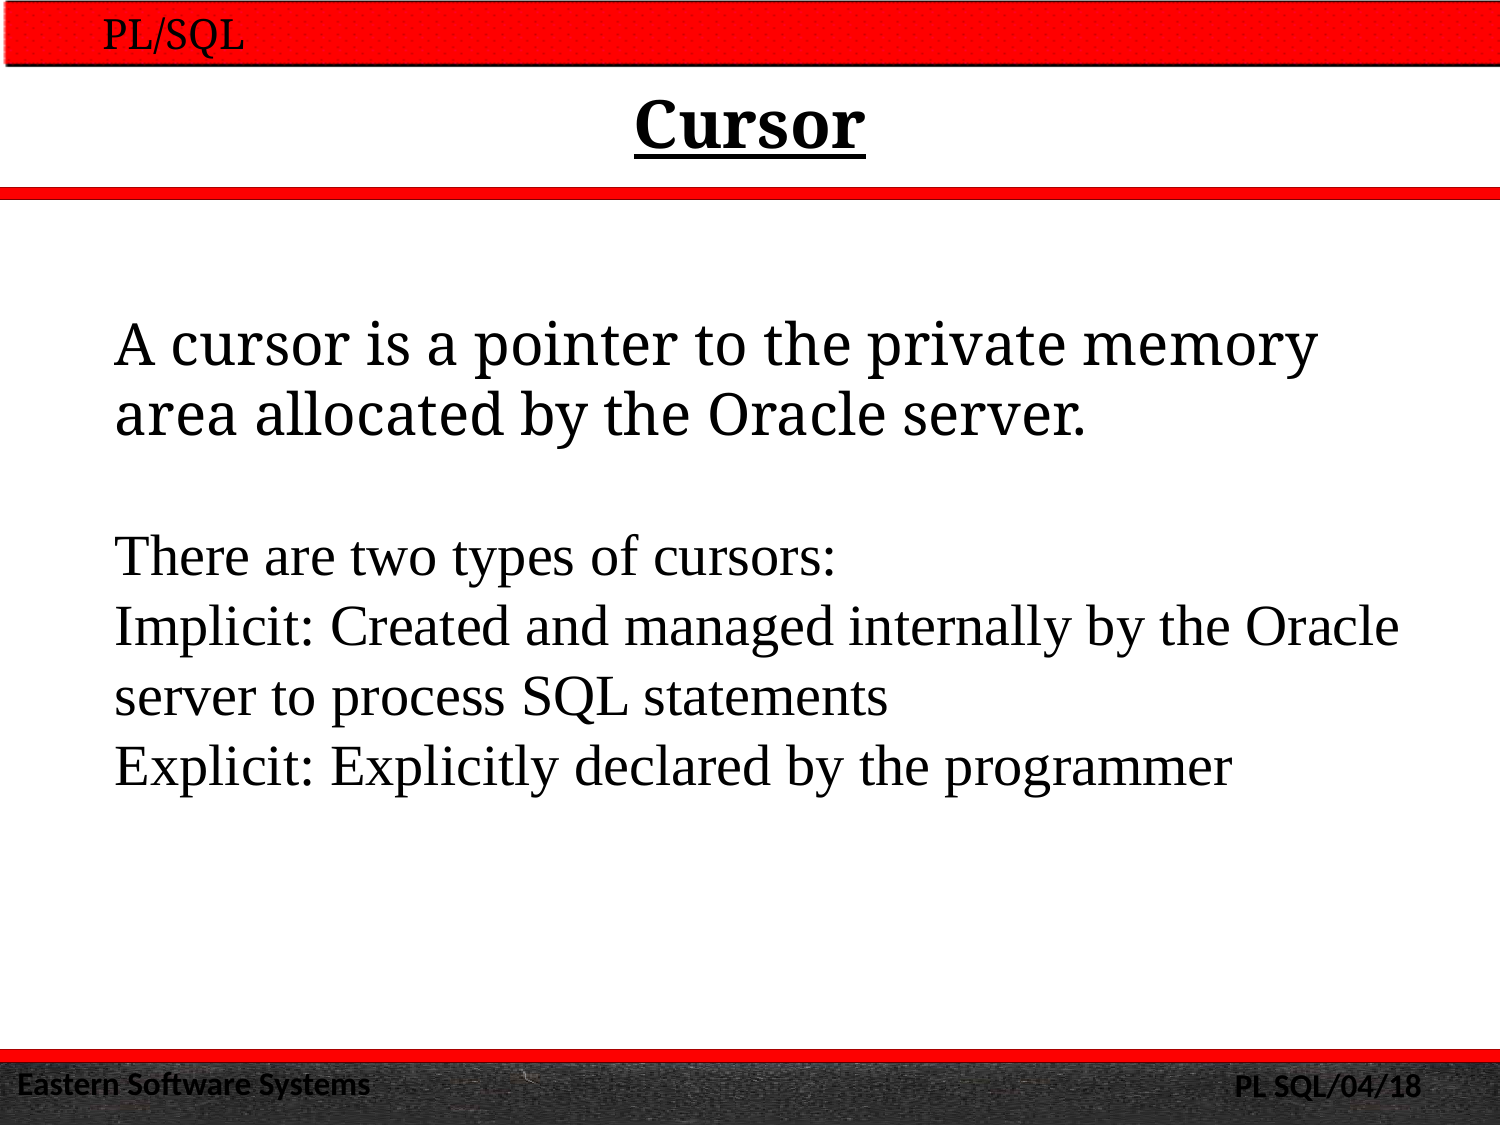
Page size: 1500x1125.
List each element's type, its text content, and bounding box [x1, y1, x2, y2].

picture [0, 187, 1500, 200]
text_box PL/SQL [87, 0, 288, 65]
picture [0, 0, 1500, 69]
text_box Cursor [0, 74, 1500, 170]
text_box Eastern Software Systems [2, 1054, 394, 1110]
picture [0, 1049, 1500, 1125]
text_box PL SQL/04/18 [379, 1056, 1500, 1125]
text_box A cursor is a pointer to the private memory area allocated by the Oracle server. There are two types of cursors: Implicit: Created and managed internally by the Oracle server to process SQL statements Explicit: Explicitly declared by the programmer [99, 299, 1425, 805]
